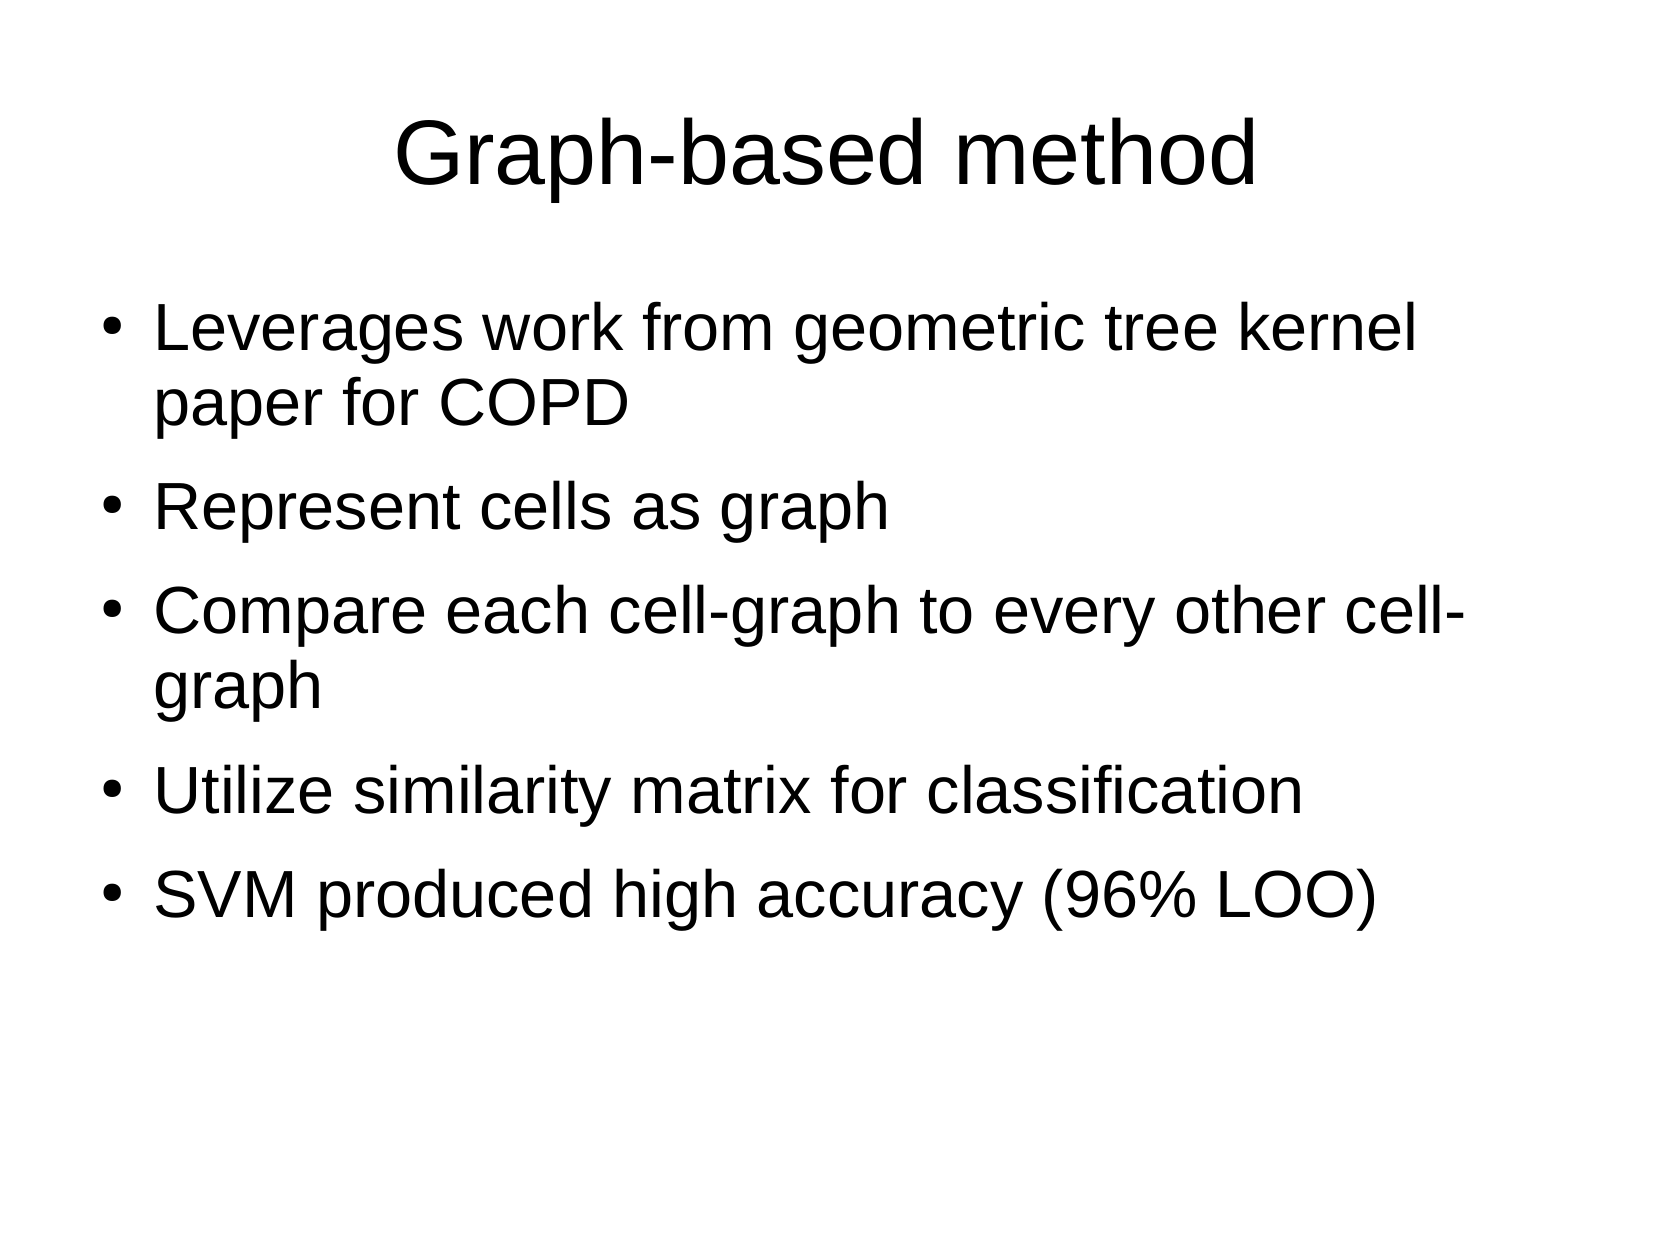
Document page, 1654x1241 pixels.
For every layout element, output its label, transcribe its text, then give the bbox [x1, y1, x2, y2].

list Leverages work from geometric tree kernel paper for COPD Represent cells as graph Compare each cell-graph to every other cell-graph Utilize similarity matrix for classification SVM produced high accuracy (96% LOO) [82, 290, 1571, 1010]
title Graph-based method [82, 49, 1571, 257]
